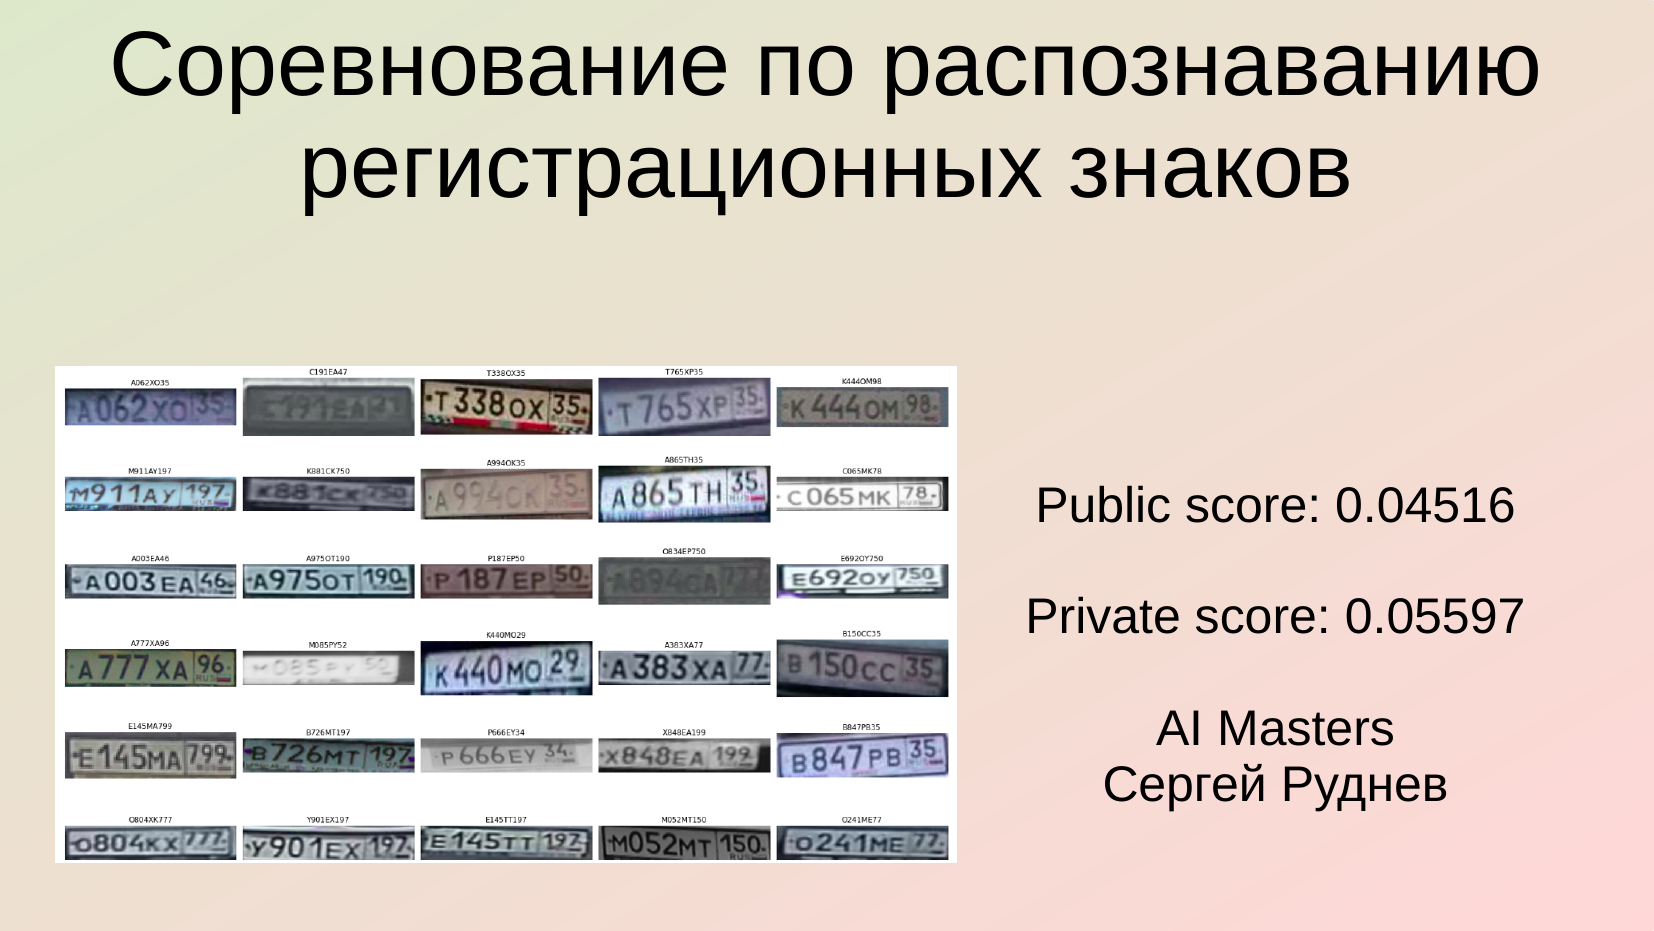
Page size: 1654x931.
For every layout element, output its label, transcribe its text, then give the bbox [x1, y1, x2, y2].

subtitle Public score: 0.04516 Private score: 0.05597 AI Masters Сергей Руднев [980, 476, 1571, 812]
title Соревнование по распознаванию регистрационных знаков [82, 12, 1571, 218]
picture [55, 366, 957, 863]
